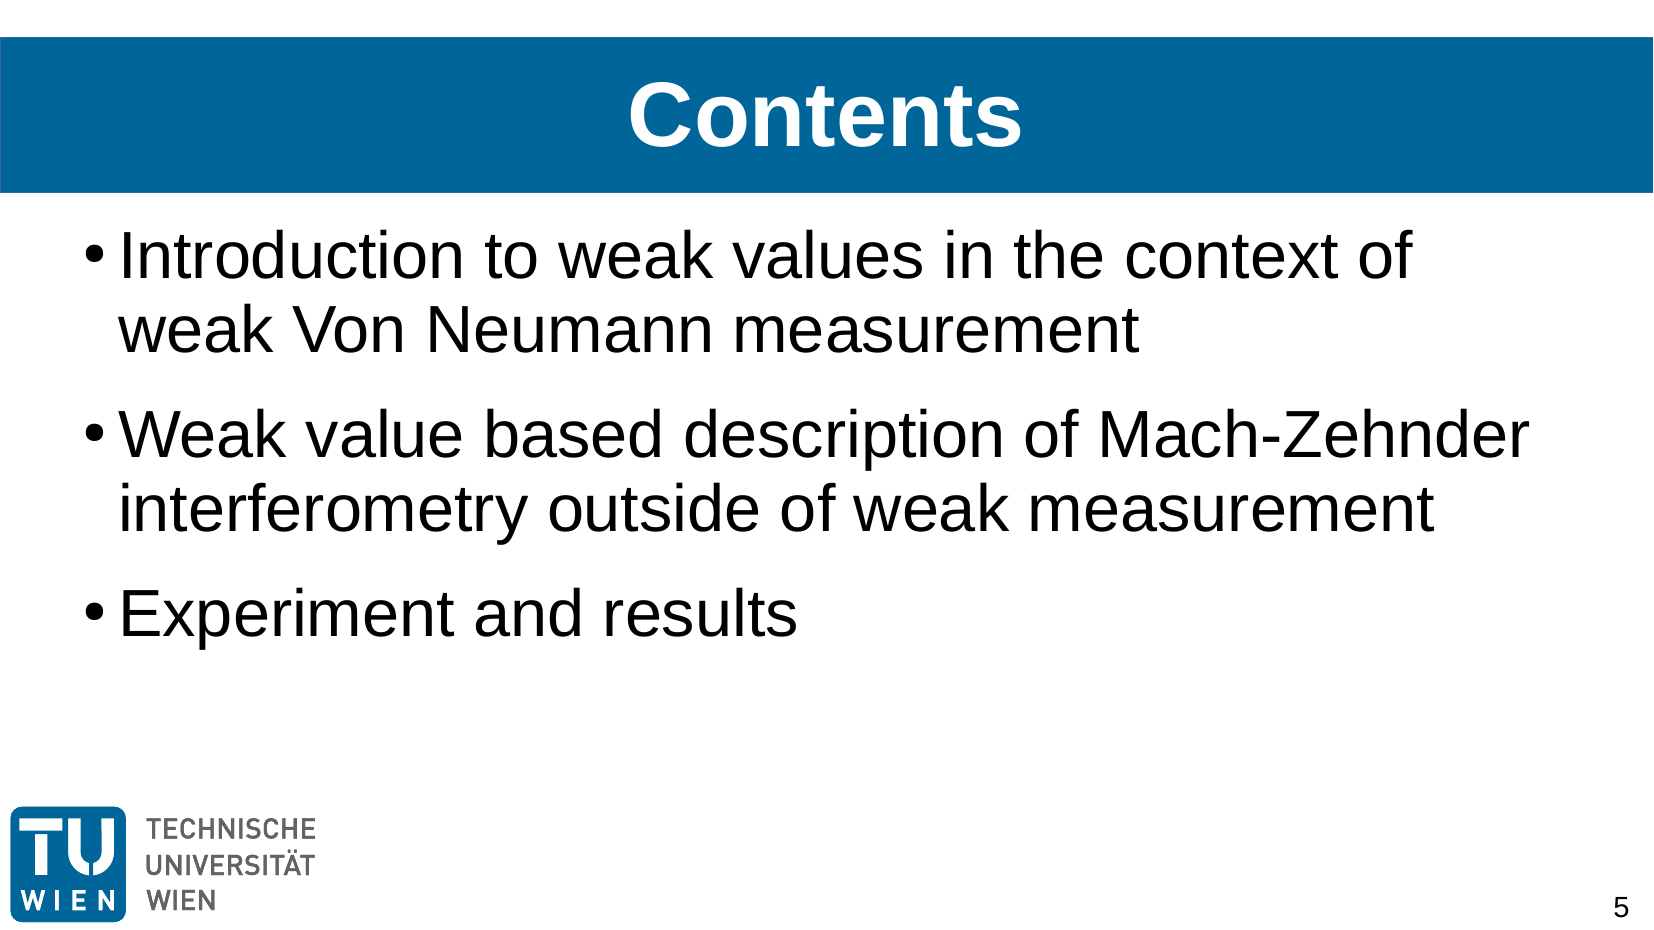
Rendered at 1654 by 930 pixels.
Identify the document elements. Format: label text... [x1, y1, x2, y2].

title Contents [0, 37, 1653, 193]
list Introduction to weak values in the context of weak Von Neumann measurement Weak value based description of Mach-Zehnder interferometry outside of weak measurement Experiment and results [82, 217, 1571, 757]
